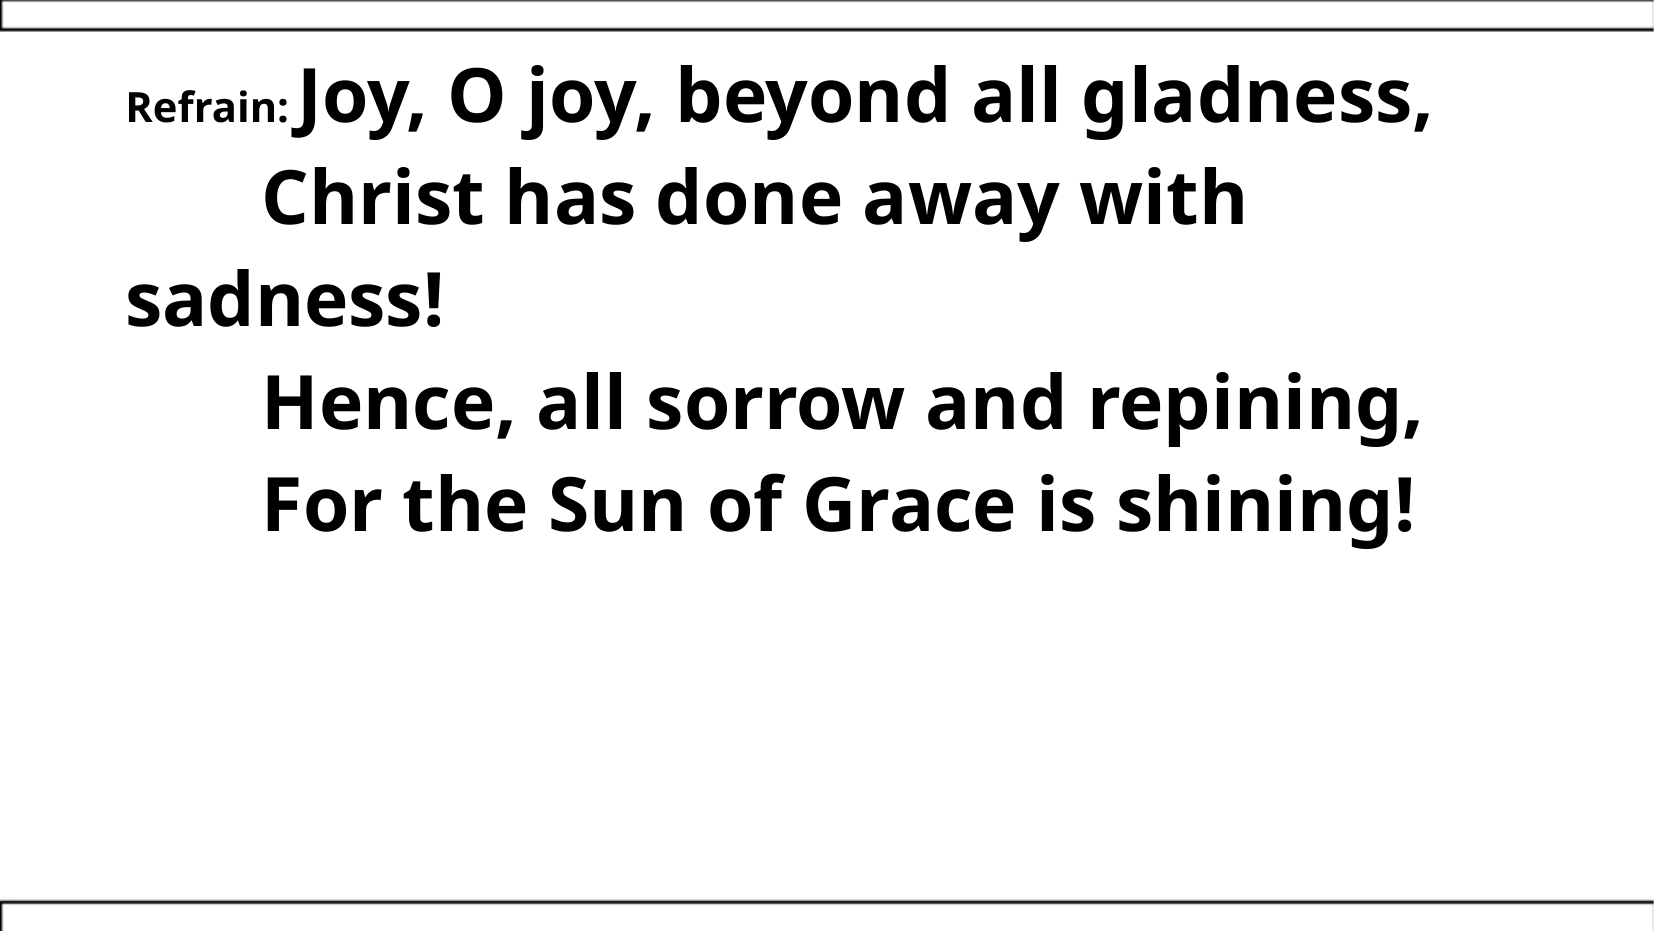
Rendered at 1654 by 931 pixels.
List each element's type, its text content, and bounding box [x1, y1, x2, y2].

picture [0, 0, 1654, 931]
text_box Refrain: Joy, O joy, beyond all gladness, Christ has done away with sadness! Hence, all sorrow and repining, For the Sun of Grace is shining! [110, 34, 1536, 466]
